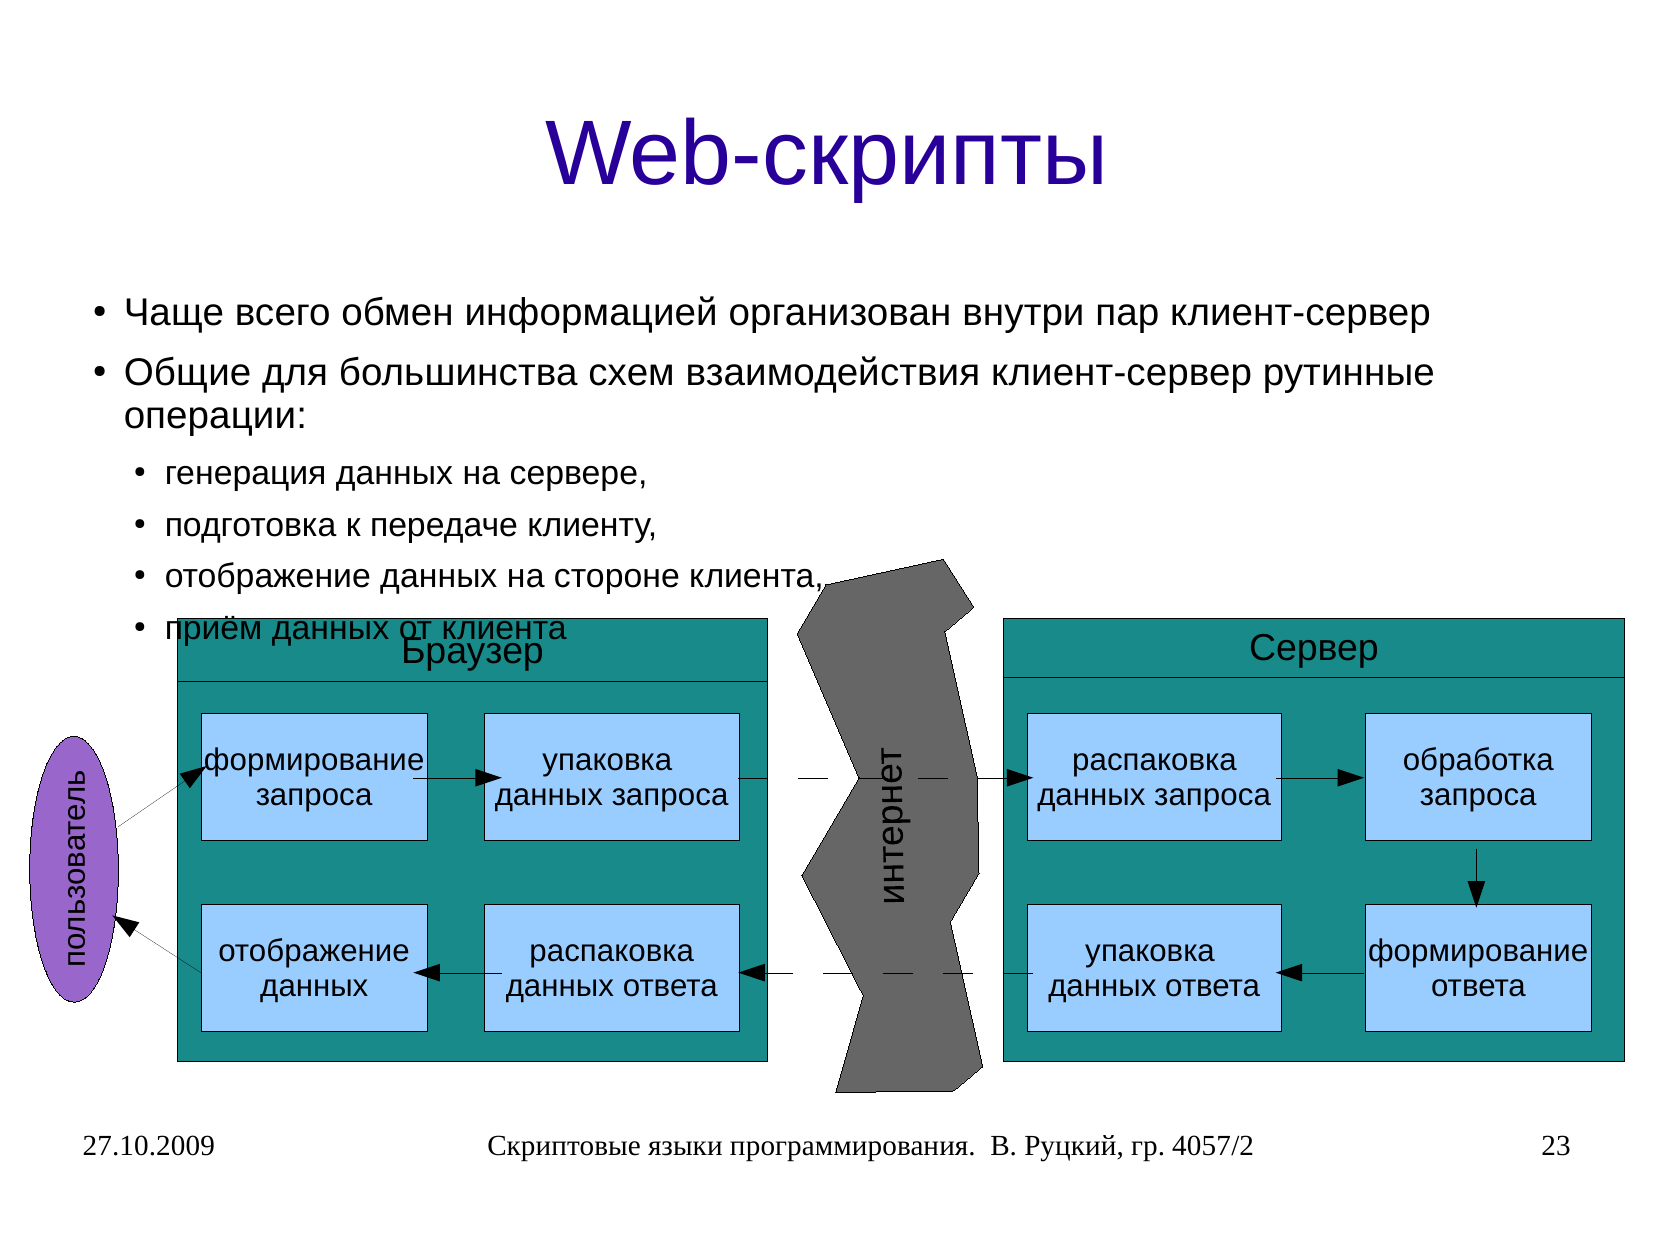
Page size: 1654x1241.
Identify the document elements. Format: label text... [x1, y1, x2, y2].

text_box формирование запроса [201, 713, 428, 841]
text_box формирование ответа [1365, 904, 1592, 1032]
text_box отображение данных [201, 904, 428, 1032]
text_box пользователь [29, 736, 119, 1003]
text_box распаковка данных ответа [484, 904, 740, 1032]
list Чаще всего обмен информацией организован внутри пар клиент-сервер Общие для большинства схем взаимодействия клиент-сервер рутинные операции: генерация данных на сервере, подготовка к передаче клиенту, отображение данных на стороне клиента, приём данных от клиента [82, 290, 1571, 650]
text_box обработка запроса [1365, 713, 1592, 841]
text_box Браузер [177, 650, 768, 682]
text_box Сервер [1003, 618, 1625, 678]
text_box [1003, 678, 1625, 1062]
text_box [177, 682, 768, 785]
title Web-скрипты [82, 49, 1571, 257]
text_box [177, 775, 768, 973]
text_box упаковка данных запроса [484, 713, 740, 841]
text_box упаковка данных ответа [1027, 904, 1282, 1032]
text_box распаковка данных запроса [1027, 713, 1282, 841]
text_box интернет [797, 559, 983, 1093]
text_box [177, 959, 768, 1062]
